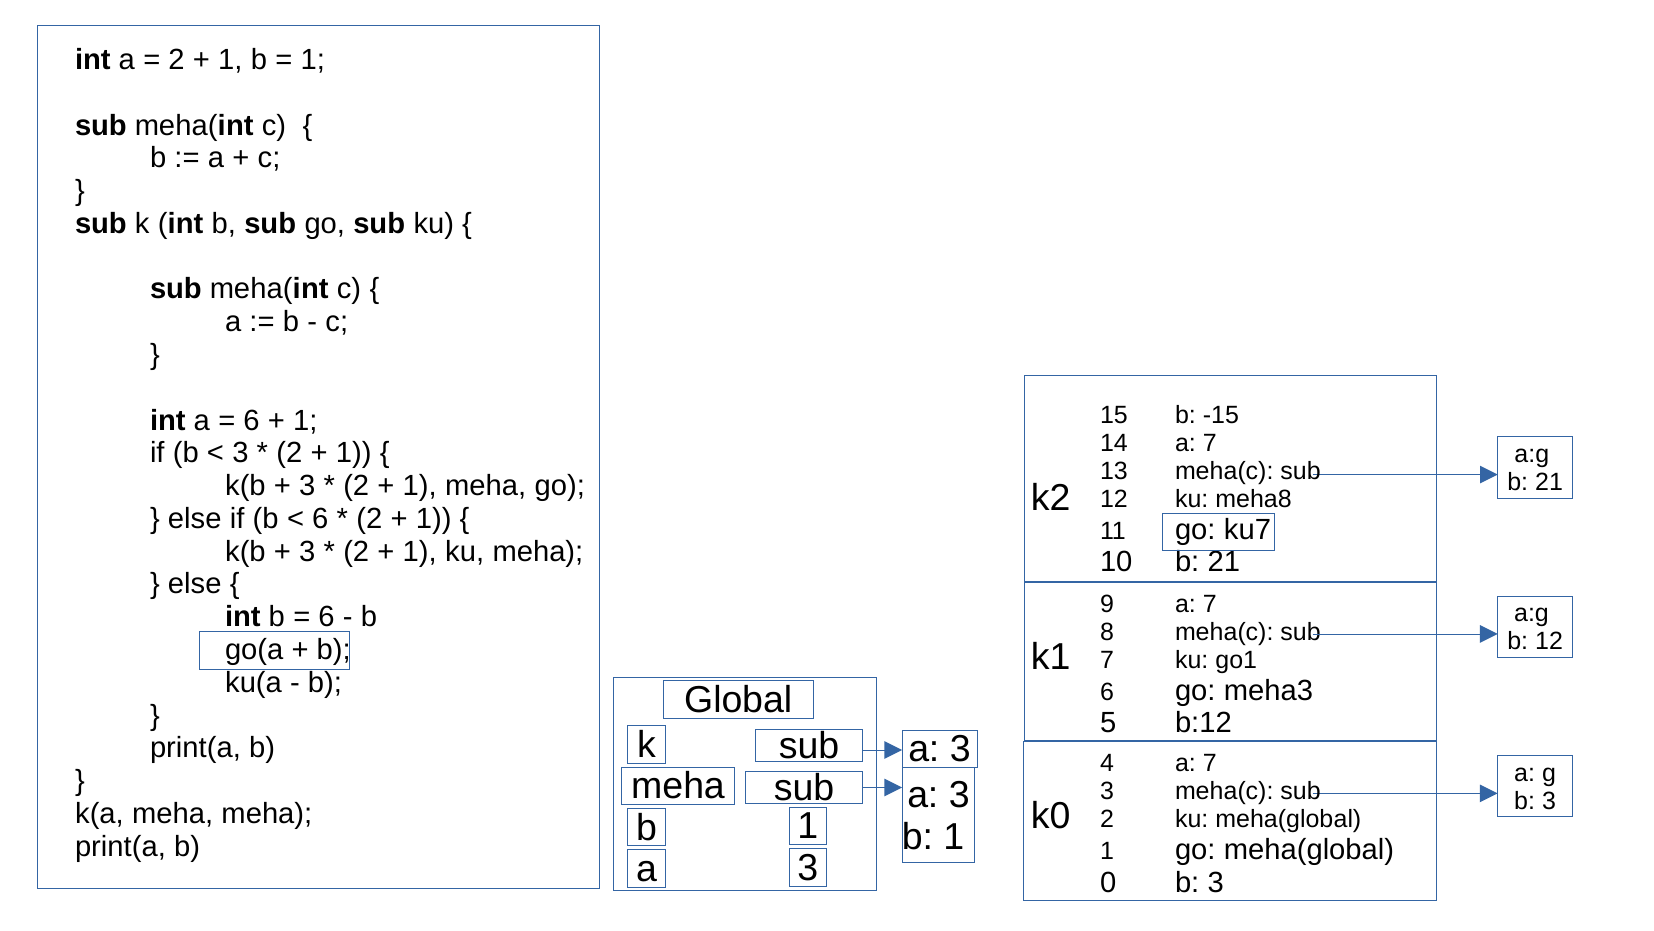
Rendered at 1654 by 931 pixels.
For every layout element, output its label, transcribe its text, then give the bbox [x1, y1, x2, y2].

text_box a: 3 [902, 730, 978, 768]
text_box 3 [789, 848, 827, 887]
text_box sub [755, 729, 863, 762]
text_box k0 [1015, 787, 1085, 845]
text_box 4 a: 7 3 meha(c): sub 2 ku: meha(global) 1 go: meha(global) 0 b: 3 [1085, 741, 1437, 916]
text_box a [627, 849, 666, 888]
text_box k1 [1016, 628, 1086, 685]
text_box k [627, 725, 666, 764]
text_box Global [663, 680, 814, 719]
text_box k2 [1016, 468, 1085, 526]
text_box a: 3 b: 1 [902, 767, 975, 863]
text_box 15 b: -15 14 a: 7 13 meha(c): sub 12 ku: meha8 11 go: ku7 10 b: 21 [1085, 393, 1409, 586]
text_box meha [621, 767, 735, 805]
text_box 1 [789, 807, 827, 845]
subtitle int a = 2 + 1, b = 1; sub meha(int c) { b := a + c; } sub k (int b, sub go, sub ku) { sub meha(int c) { a := b - c; } int a = 6 + 1; if (b < 3 * (2 + 1)) { k(b + 3 * (2 + 1), meha, go); } else if (b < 6 * (2 + 1)) { k(b + 3 * (2 + 1), ku, meha); } else { int b = 6 - b go(a + b); ku(a - b); } print(a, b) } k(a, meha, meha); print(a, b) [75, 43, 638, 863]
text_box b [627, 808, 666, 846]
text_box a:g b: 12 [1497, 596, 1573, 658]
text_box sub [745, 771, 863, 804]
text_box 9 a: 7 8 meha(c): sub 7 ku: go1 6 go: meha3 5 b:12 [1085, 586, 1409, 741]
text_box a:g b: 21 [1497, 436, 1573, 499]
text_box a: g b: 3 [1497, 755, 1573, 817]
